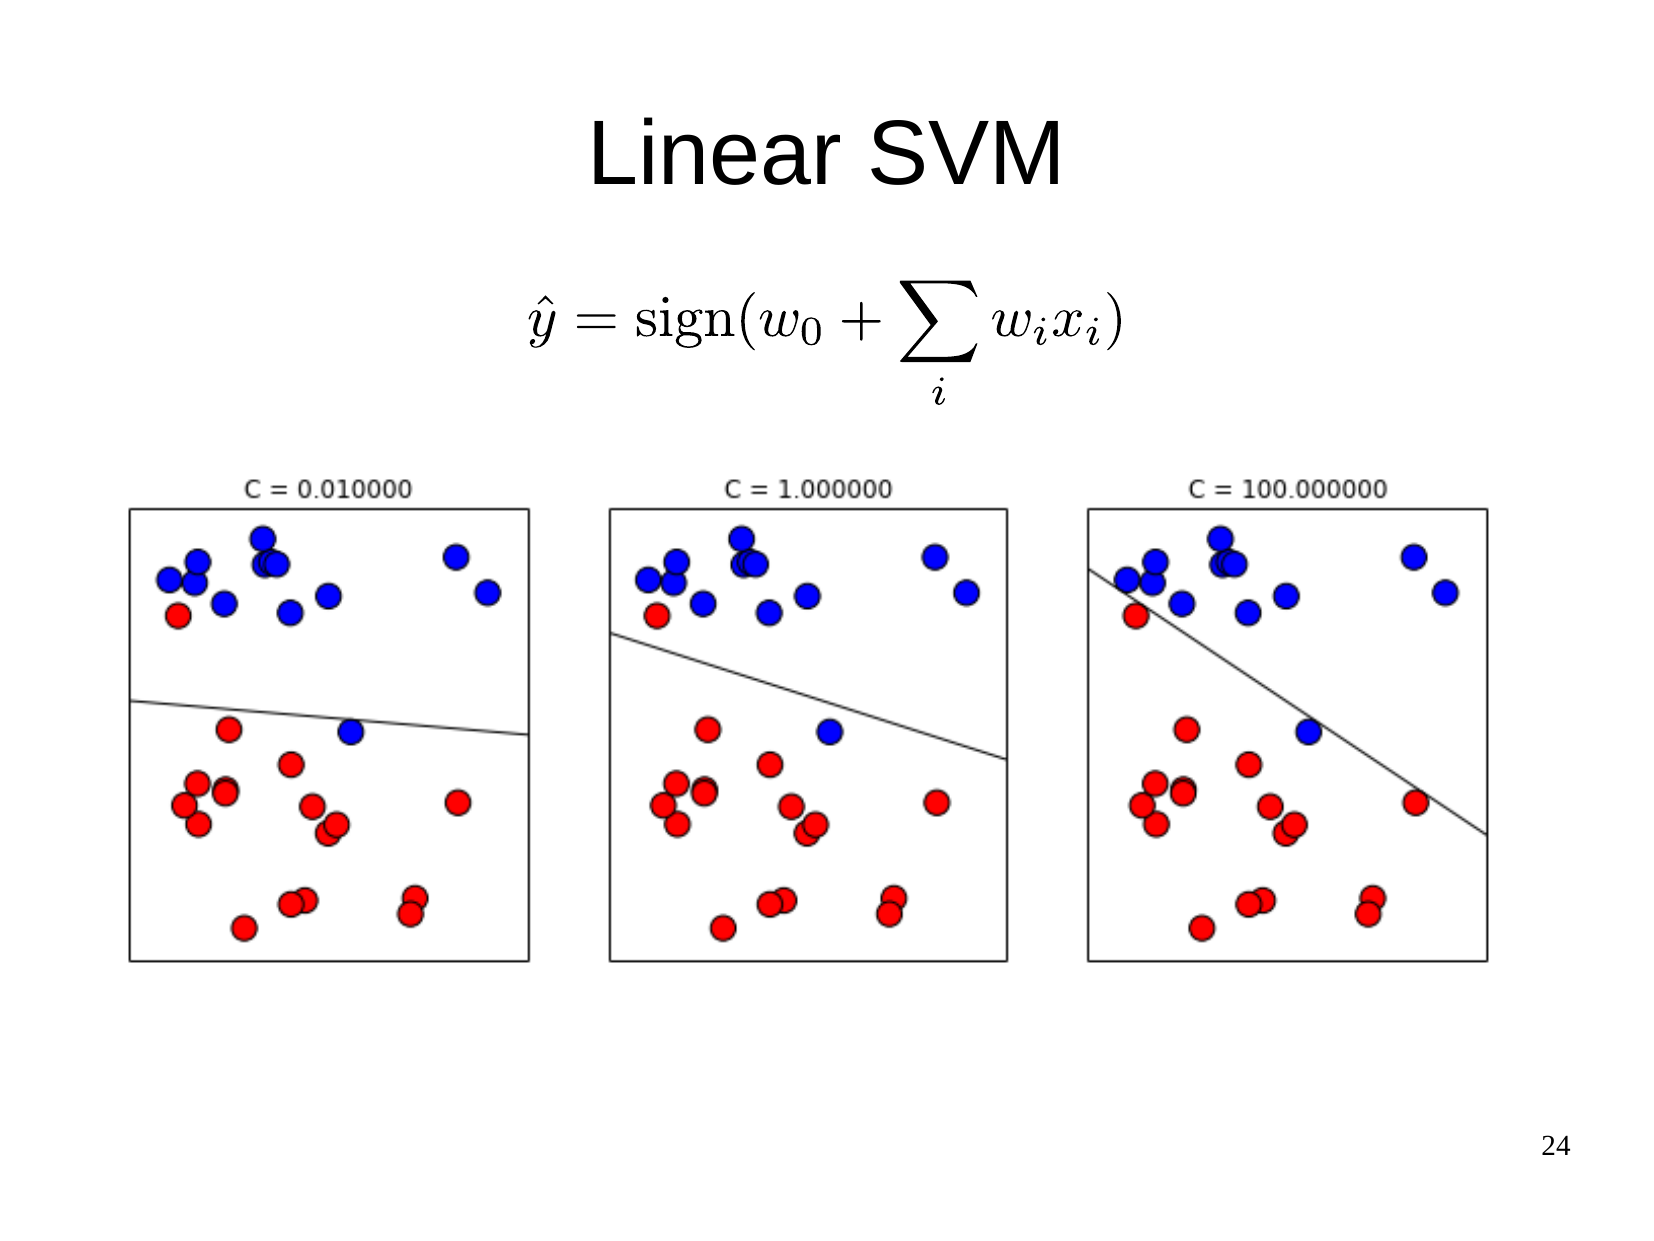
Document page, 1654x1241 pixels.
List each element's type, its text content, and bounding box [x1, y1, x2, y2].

title Linear SVM [82, 49, 1571, 257]
text_box [526, 274, 1127, 406]
picture [115, 464, 1501, 976]
